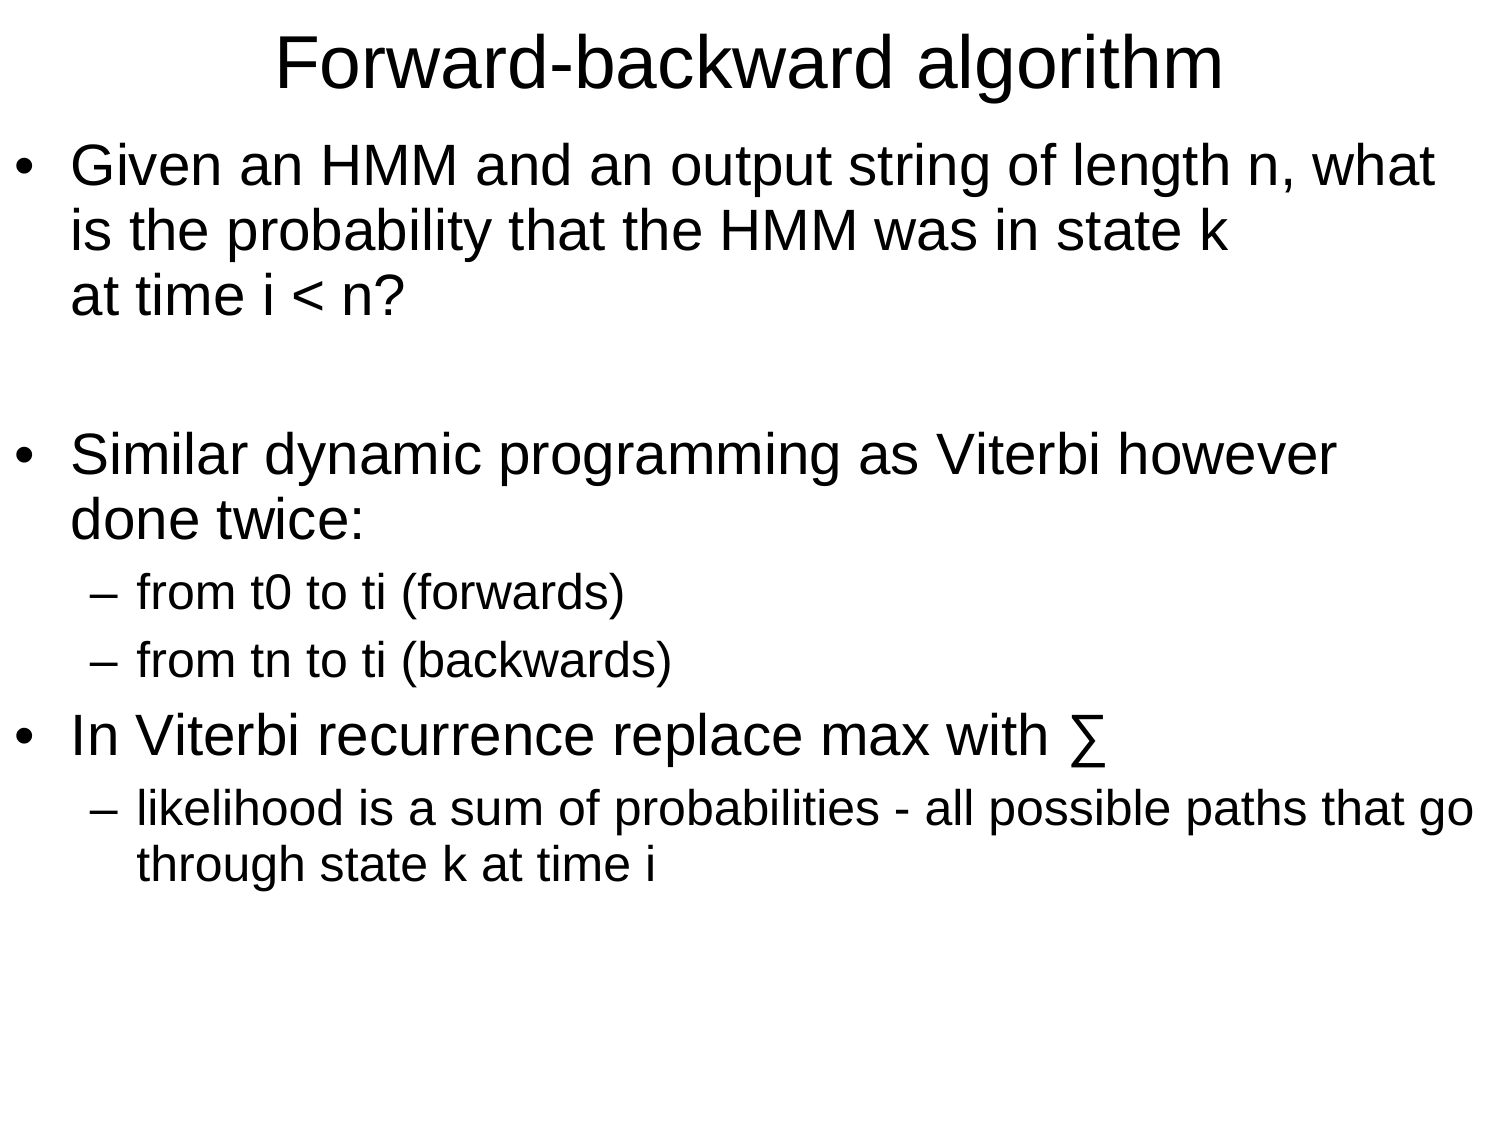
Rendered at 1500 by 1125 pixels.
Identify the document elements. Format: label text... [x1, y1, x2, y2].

list Given an HMM and an output string of length n, what is the probability that the HMM was in state k at time i < n? Similar dynamic programming as Viterbi however done twice: from t0 to ti (forwards) from tn to ti (backwards) In Viterbi recurrence replace max with ∑ likelihood is a sum of probabilities - all possible paths that go through state k at time i [0, 124, 1500, 1125]
title Forward-backward algorithm [0, 12, 1500, 113]
